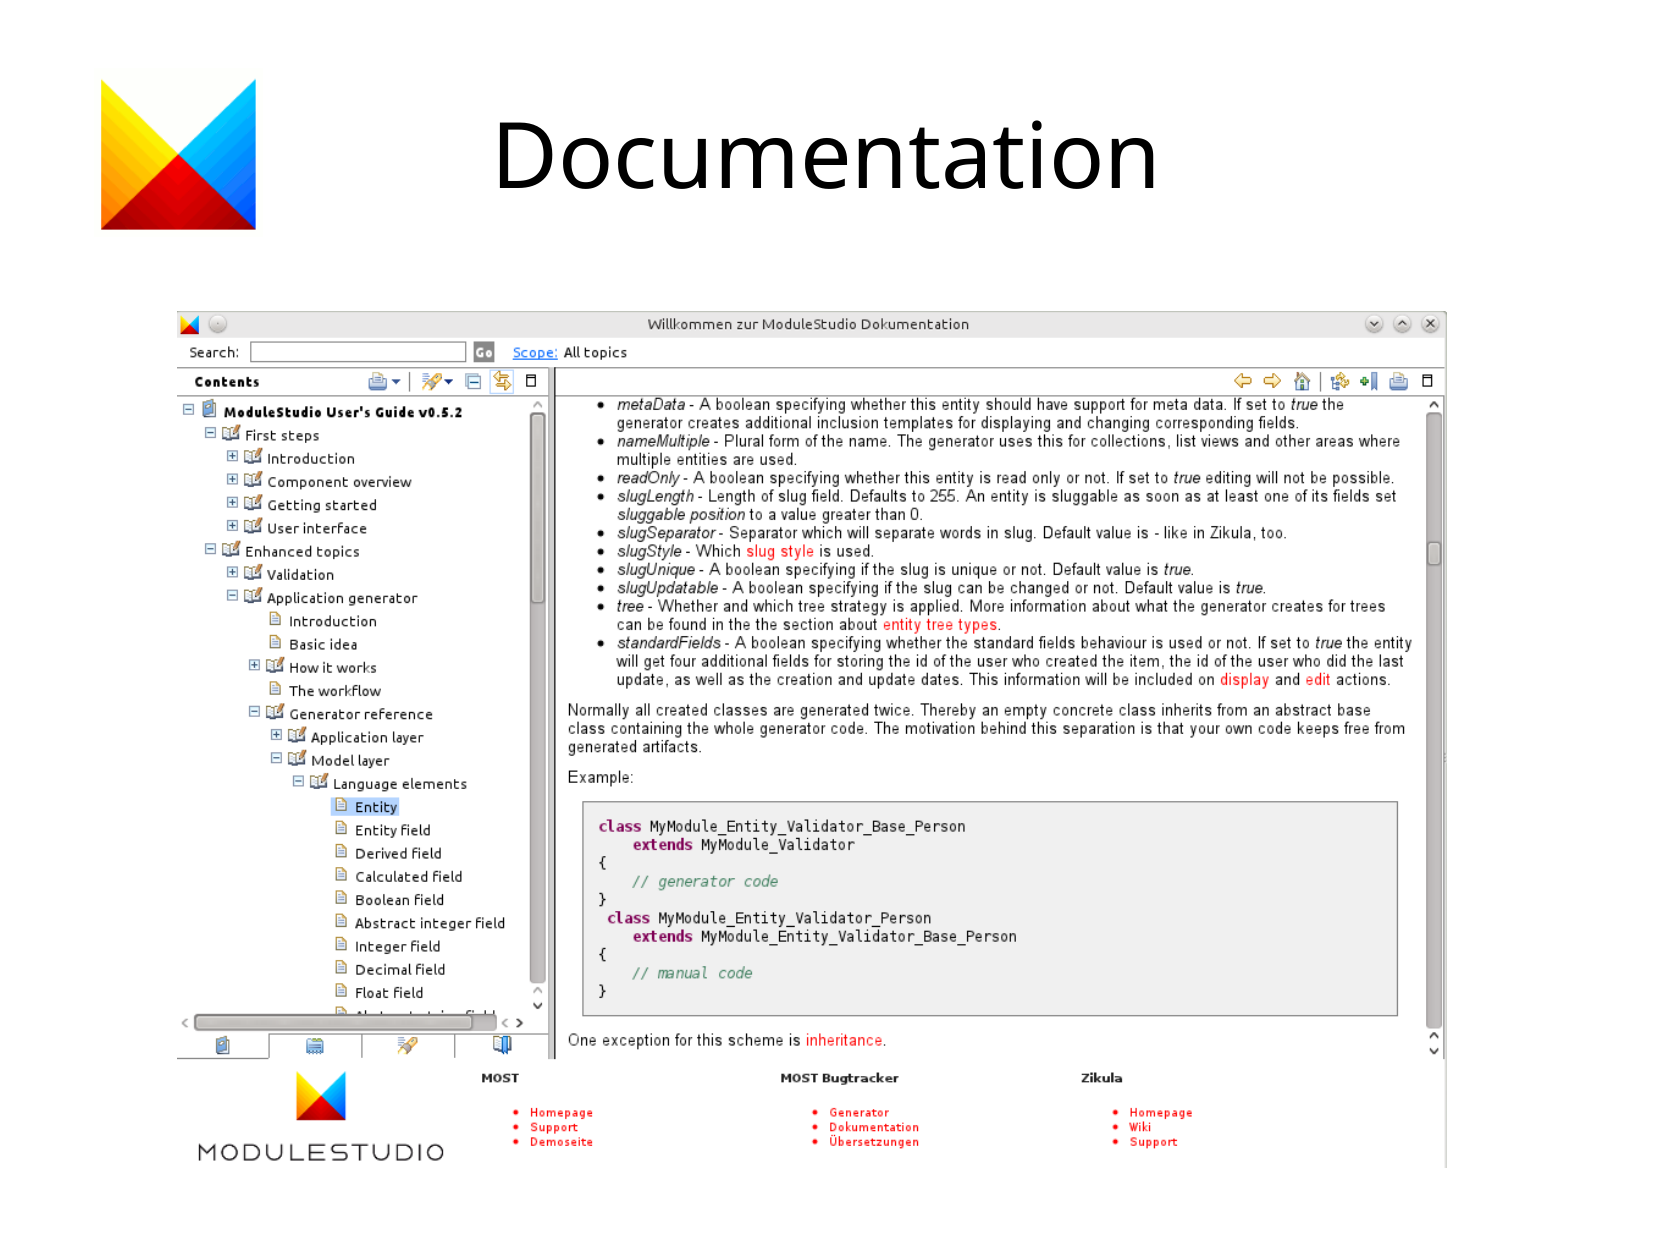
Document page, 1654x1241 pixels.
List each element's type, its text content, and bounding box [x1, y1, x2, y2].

title Documentation [82, 49, 1571, 257]
picture [177, 311, 1447, 1168]
